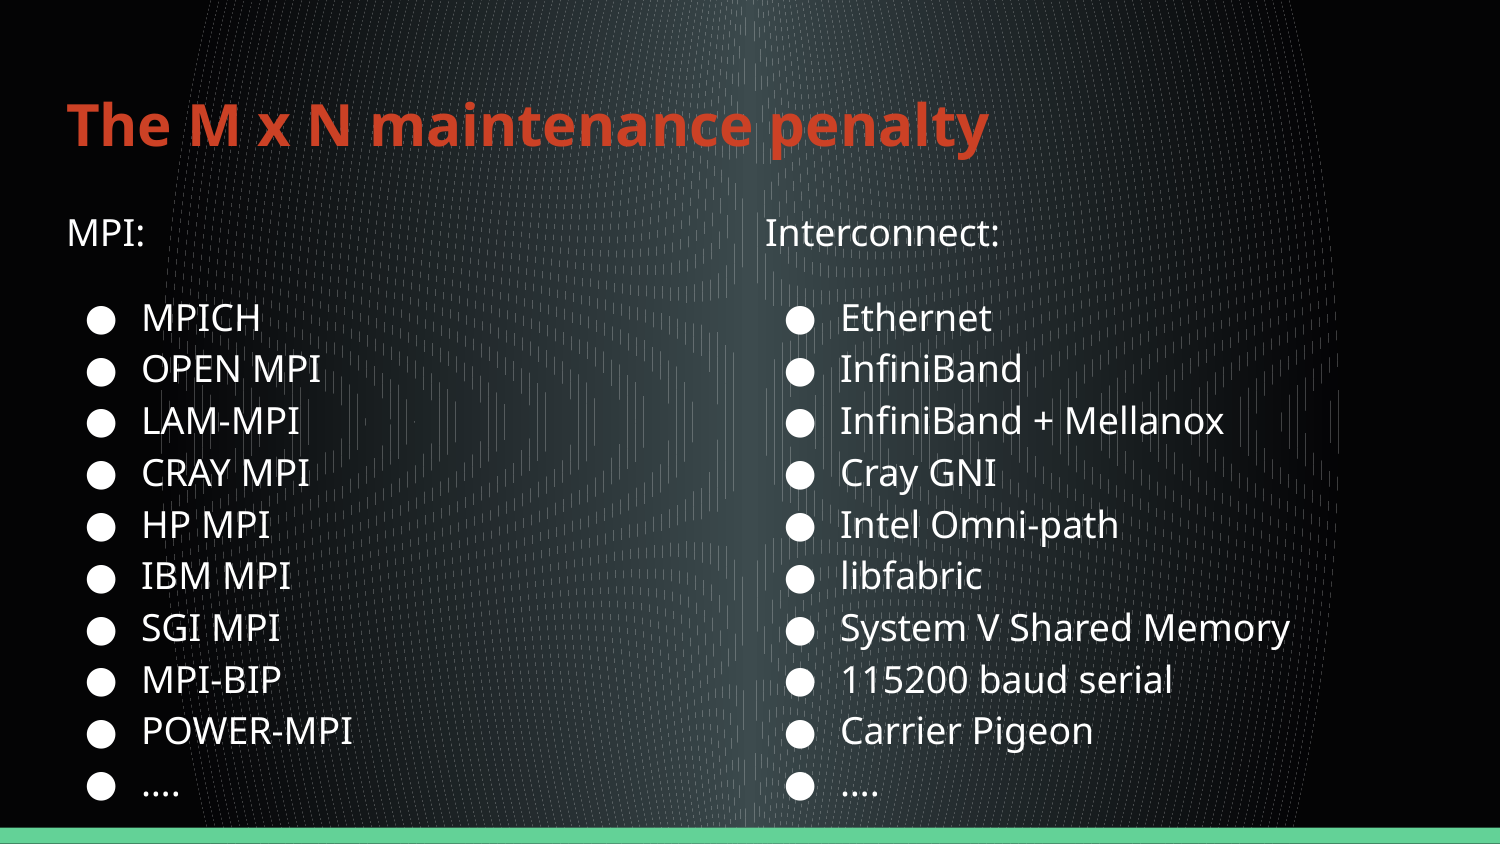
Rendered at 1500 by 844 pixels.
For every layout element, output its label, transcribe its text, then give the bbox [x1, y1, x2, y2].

title The M x N maintenance penalty [51, 72, 1449, 167]
list Interconnect: Ethernet InfiniBand InfiniBand + Mellanox Cray GNI Intel Omni-path libfabric System V Shared Memory 115200 baud serial Carrier Pigeon …. [750, 186, 1449, 763]
list MPI: MPICH OPEN MPI LAM-MPI CRAY MPI HP MPI IBM MPI SGI MPI MPI-BIP POWER-MPI …. [51, 186, 750, 763]
